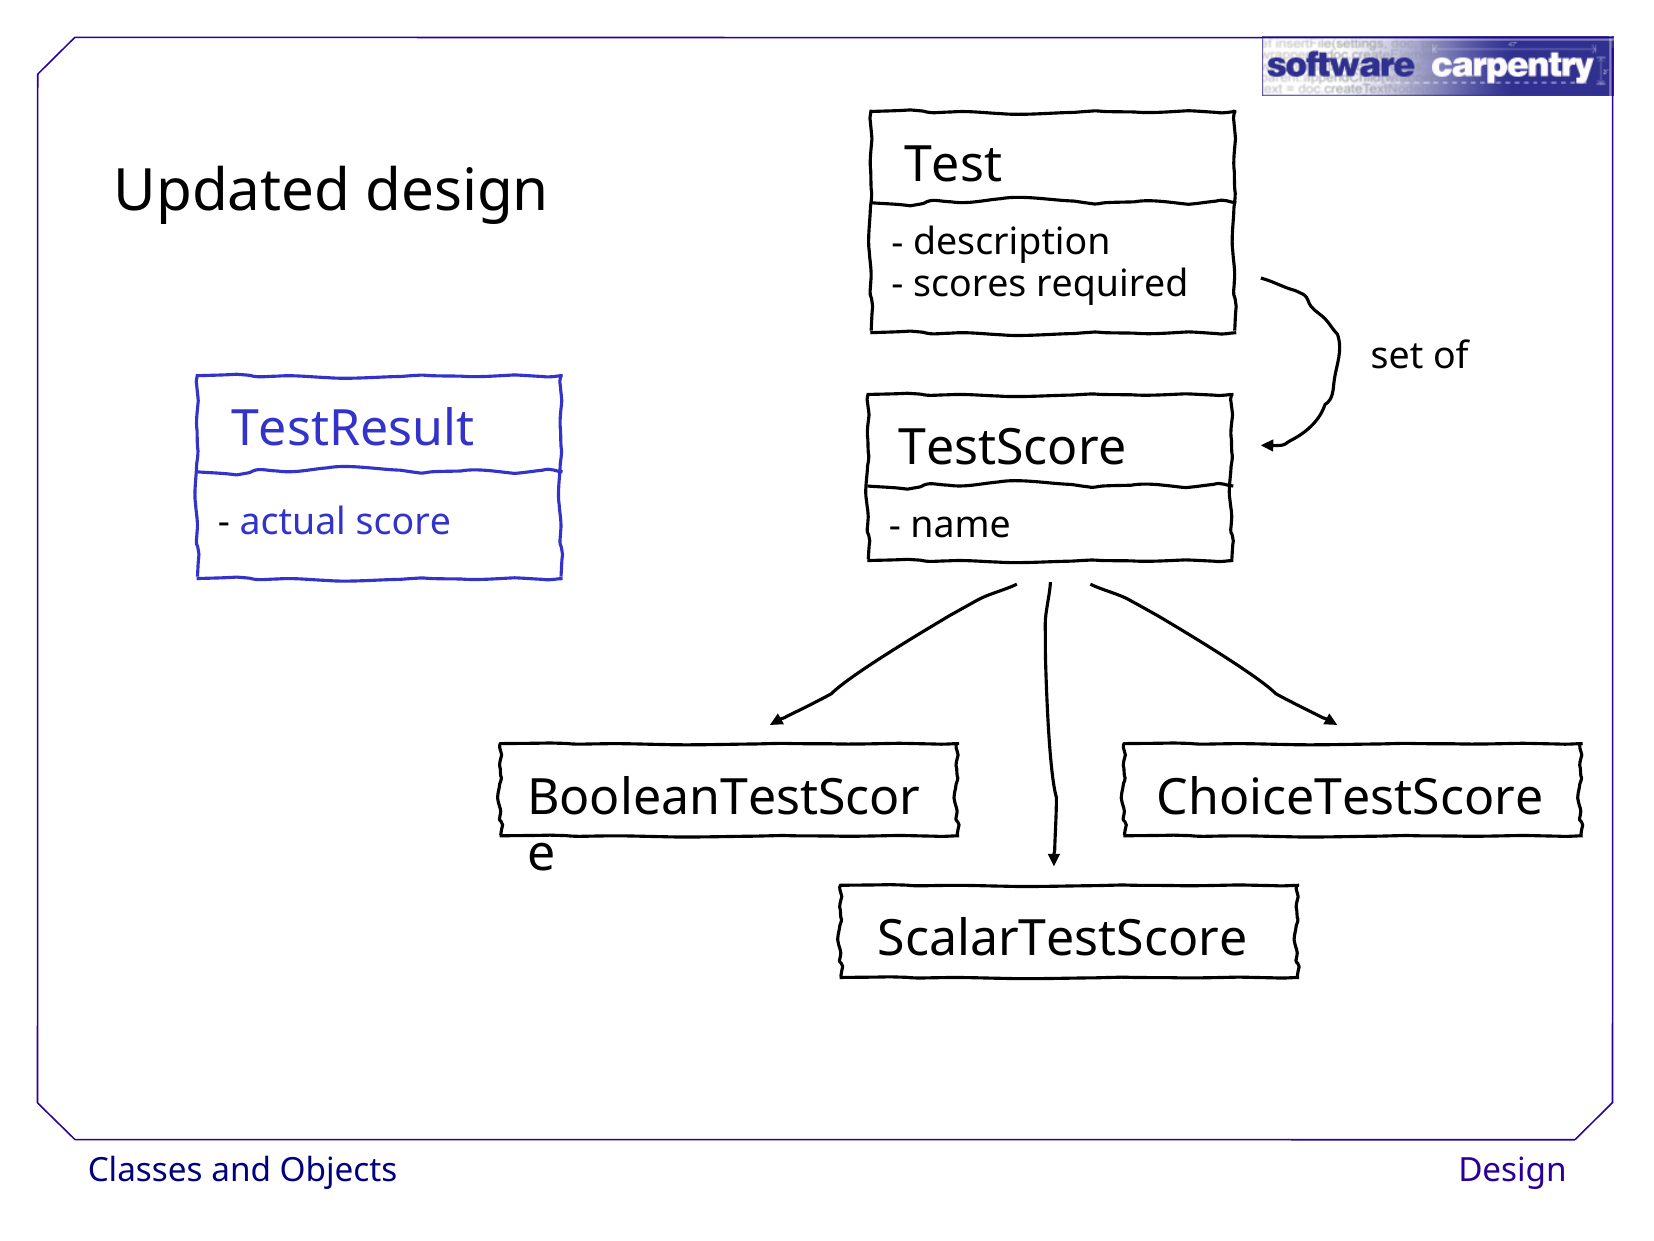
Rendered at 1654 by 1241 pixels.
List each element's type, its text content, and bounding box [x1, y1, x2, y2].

text_box set of [1355, 327, 1498, 385]
text_box Updated design [99, 109, 620, 231]
text_box TestResult [216, 393, 490, 465]
text_box name [873, 496, 1215, 555]
text_box BooleanTestScore [512, 761, 944, 889]
picture [1262, 36, 1614, 96]
text_box TestScore [883, 412, 1143, 484]
text_box ScalarTestScore [862, 903, 1273, 975]
text_box actual score [203, 493, 544, 551]
text_box Test [889, 128, 1018, 201]
text_box ChoiceTestScore [1141, 761, 1561, 834]
text_box description - scores required [876, 213, 1218, 313]
